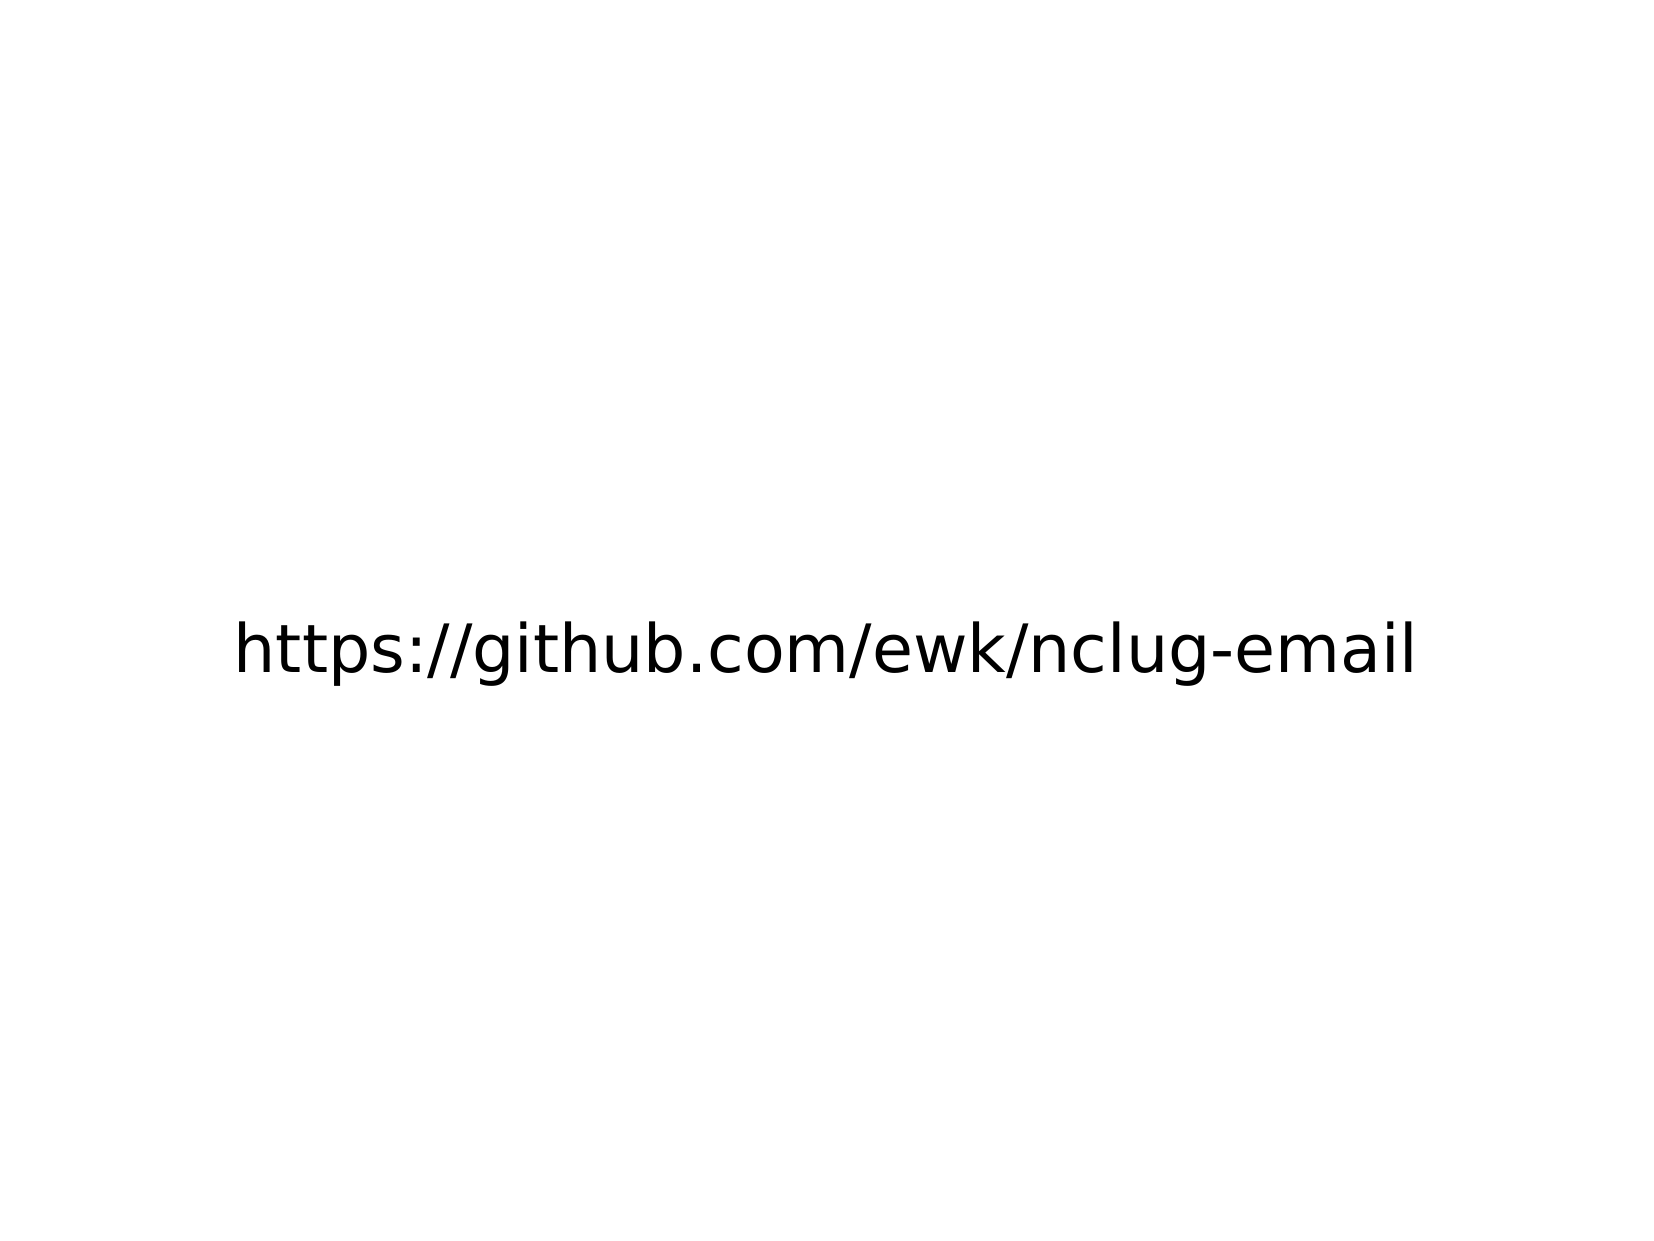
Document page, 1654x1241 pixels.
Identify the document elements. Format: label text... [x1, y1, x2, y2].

subtitle https://github.com/ewk/nclug-email [82, 290, 1571, 1010]
